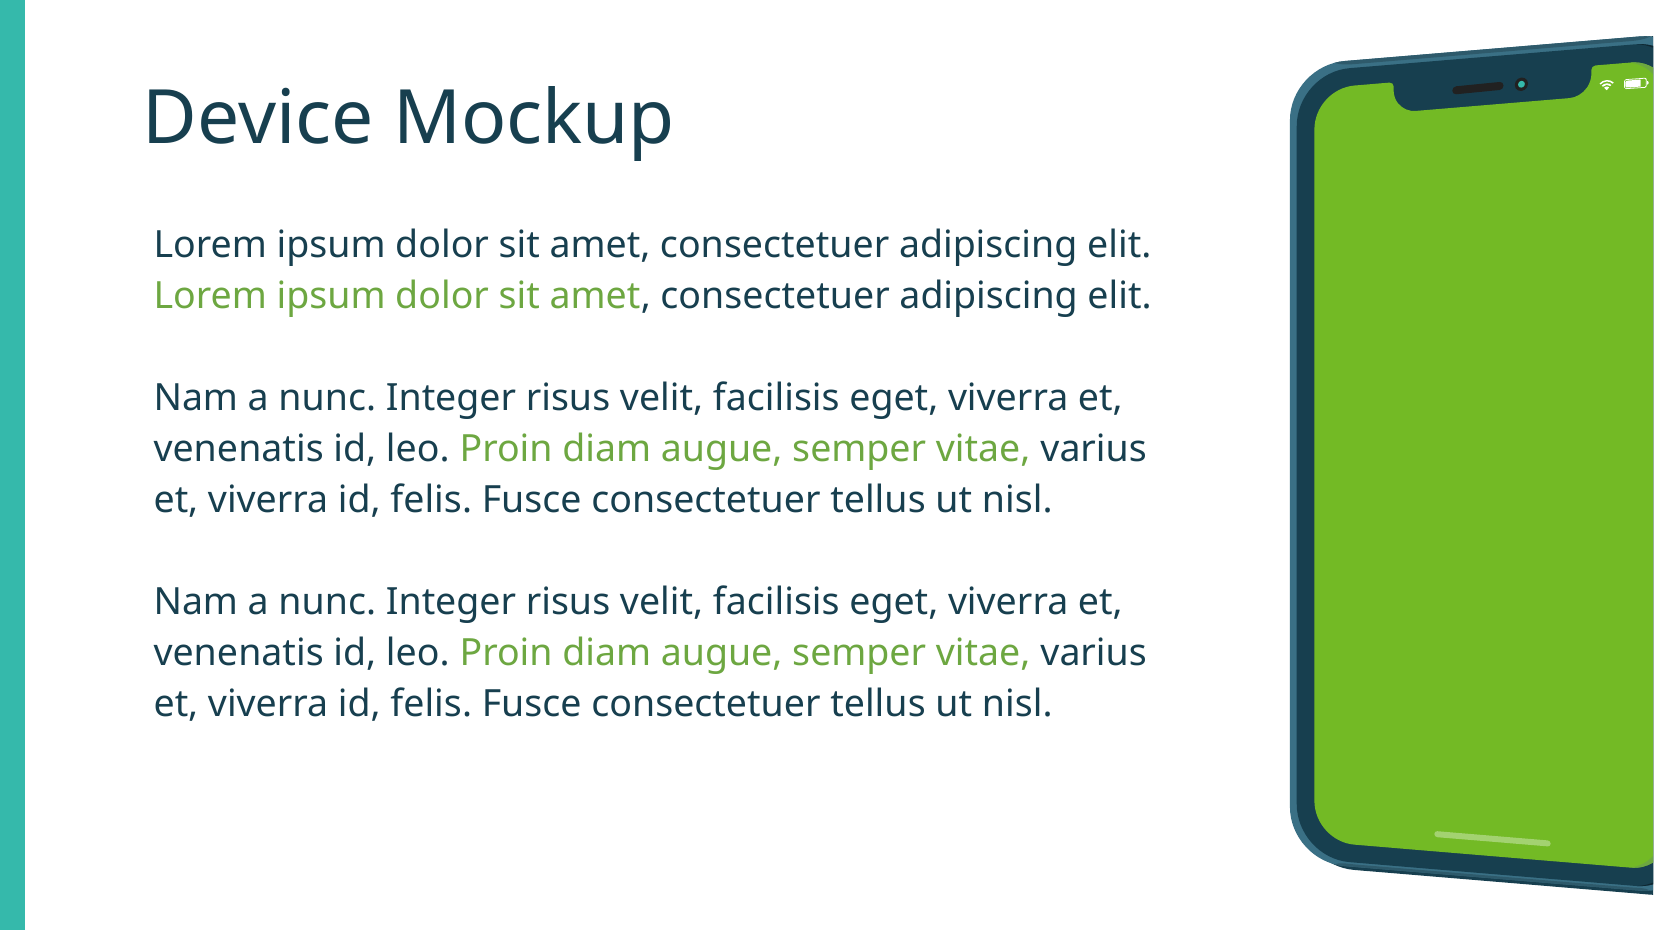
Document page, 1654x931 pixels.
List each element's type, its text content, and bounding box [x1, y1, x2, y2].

text_box [1289, 36, 1654, 895]
title Device Mockup [82, 37, 736, 193]
list Lorem ipsum dolor sit amet, consectetuer adipiscing elit. Lorem ipsum dolor sit amet, consectetuer adipiscing elit. Nam a nunc. Integer risus velit, facilisis eget, viverra et, venenatis id, leo. Proin diam augue, semper vitae, varius et, viverra id, felis. Fusce consectetuer tellus ut nisl. Nam a nunc. Integer risus velit, facilisis eget, viverra et, venenatis id, leo. Proin diam augue, semper vitae, varius et, viverra id, felis. Fusce consectetuer tellus ut nisl. [82, 217, 1201, 736]
